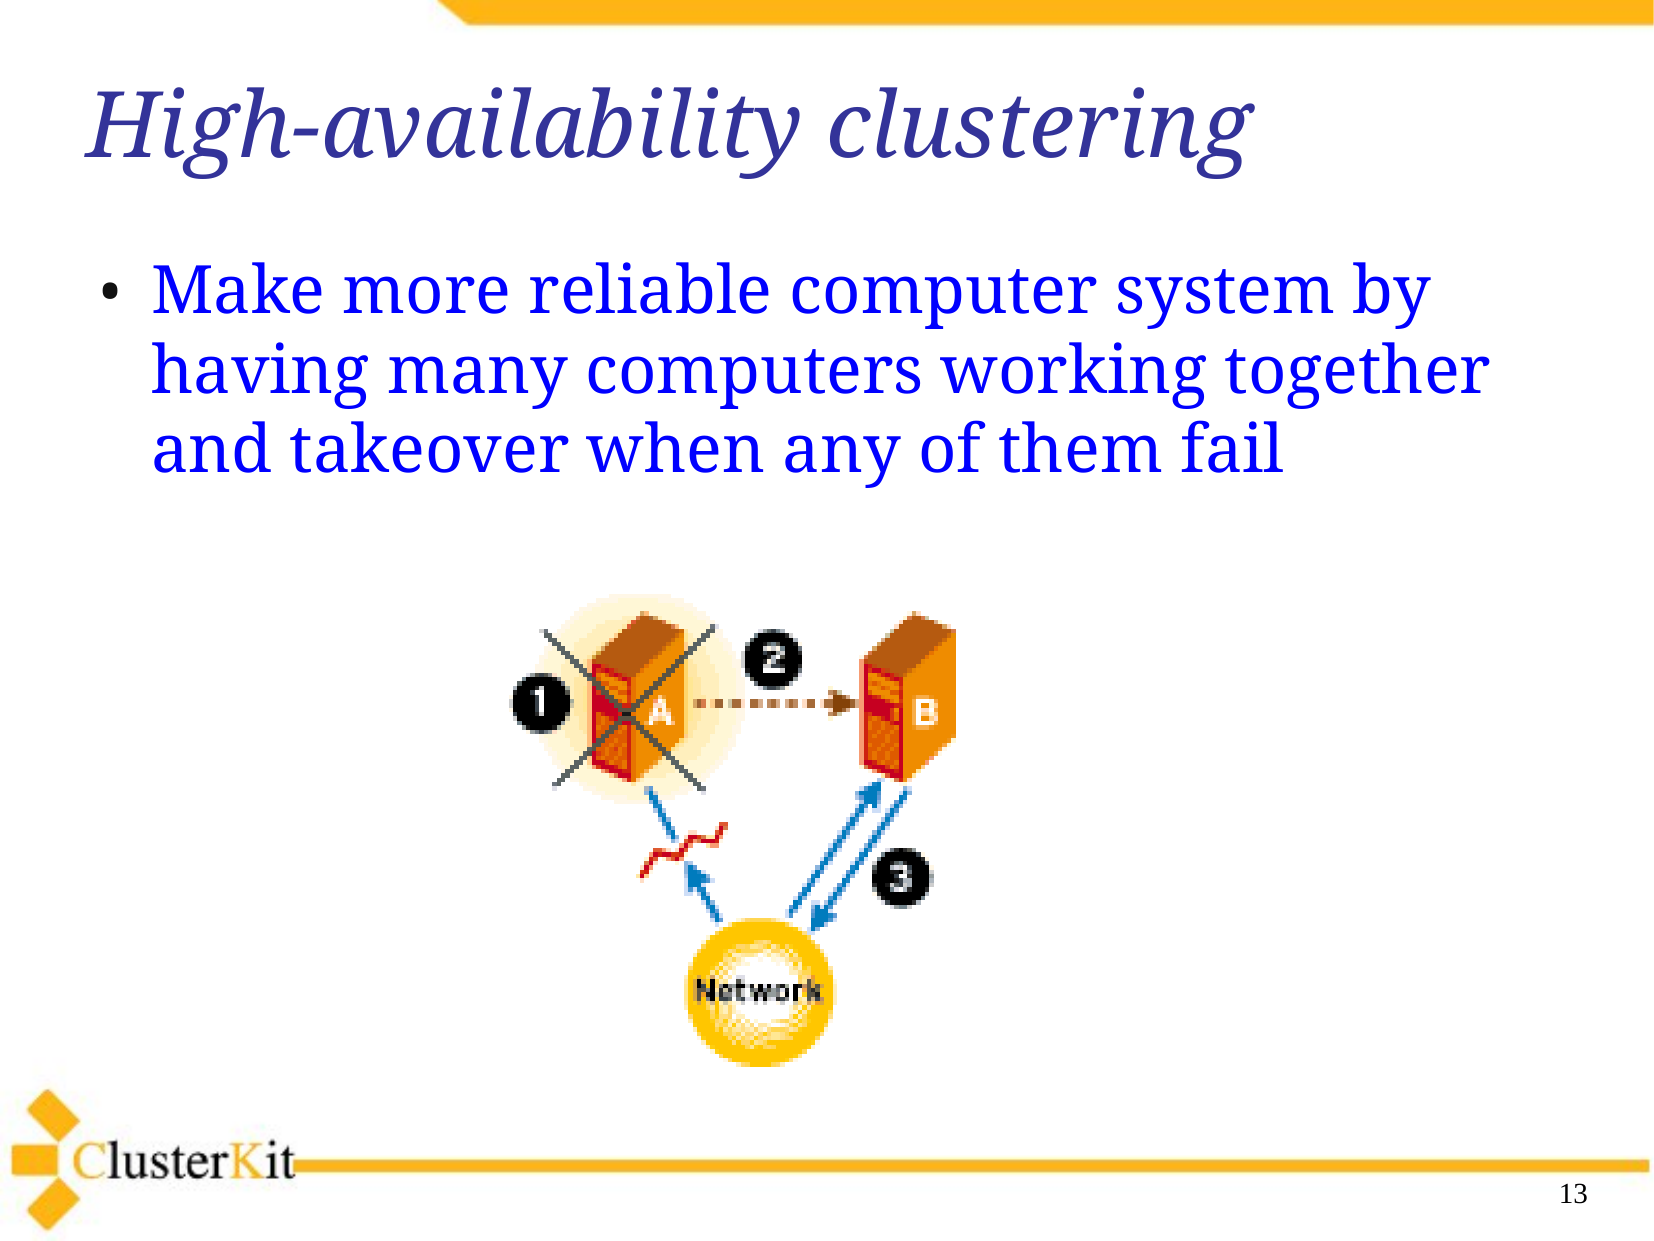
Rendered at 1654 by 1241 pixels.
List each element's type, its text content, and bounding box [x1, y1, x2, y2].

text_box Make more reliable computer system by having many computers working together and takeover when any of them fail [82, 242, 1571, 1061]
picture [0, 0, 1654, 1241]
text_box High-availability clustering [71, 20, 1560, 228]
